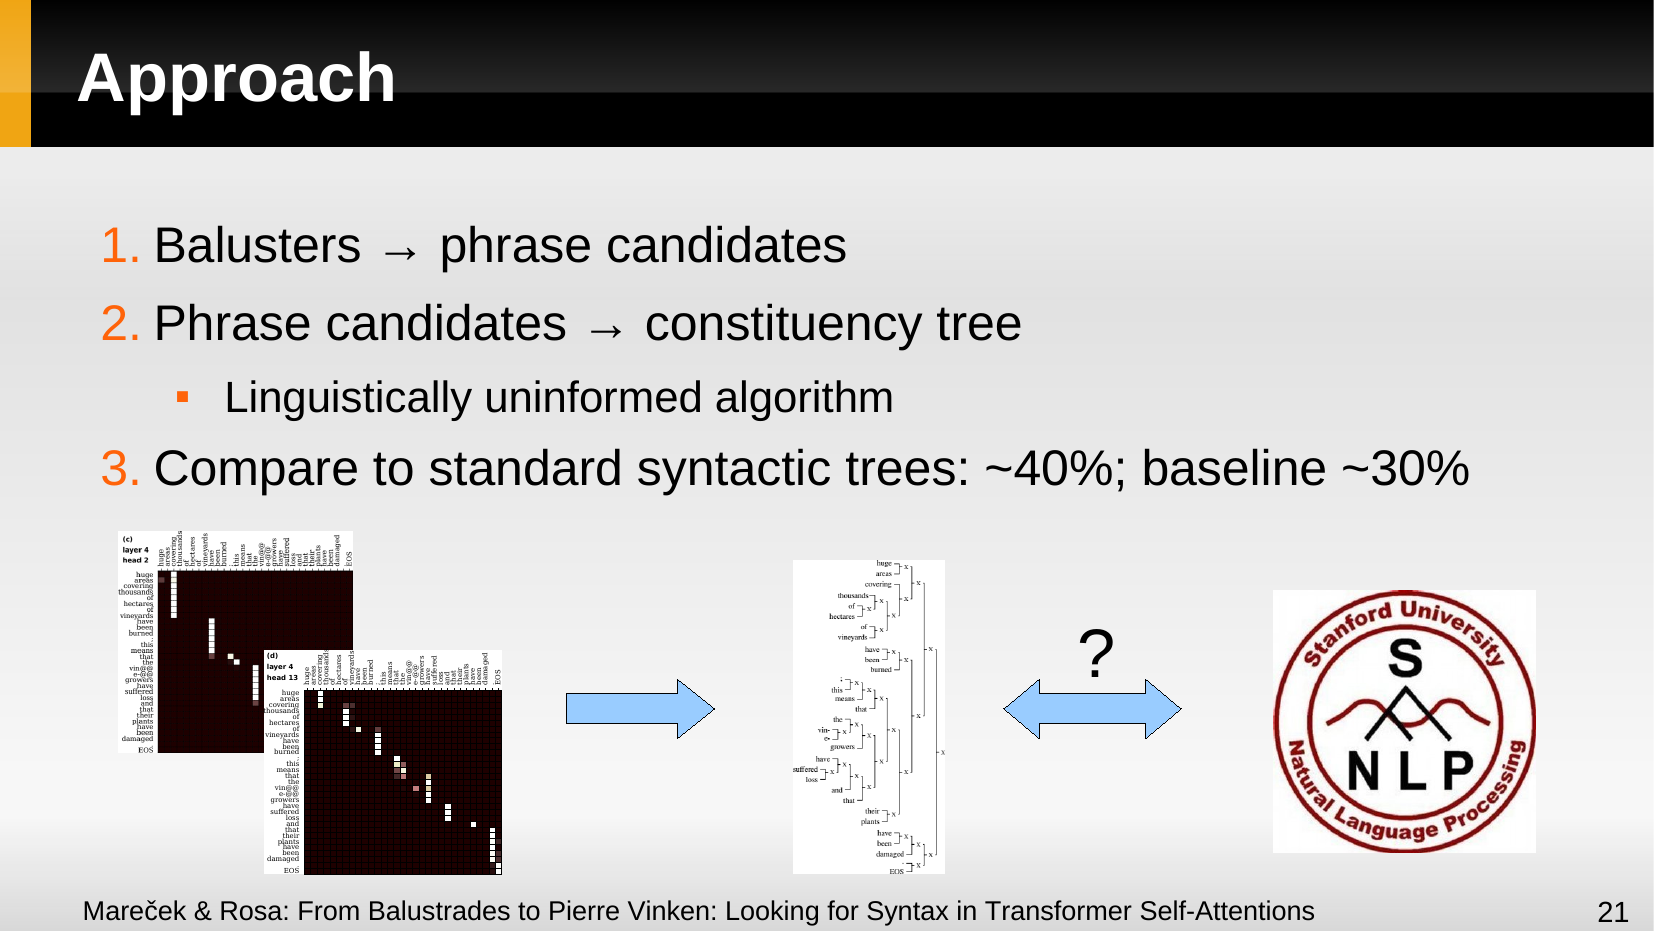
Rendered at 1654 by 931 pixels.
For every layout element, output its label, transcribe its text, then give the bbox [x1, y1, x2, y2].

title Approach [76, 0, 1625, 156]
list Balusters → phrase candidates Phrase candidates → constituency tree Linguistically uninformed algorithm Compare to standard syntactic trees: ~40%; baseline ~30% [82, 217, 1595, 832]
picture [0, 0, 1654, 931]
text_box [1003, 679, 1182, 739]
text_box [566, 679, 715, 739]
text_box ? [1062, 608, 1131, 700]
